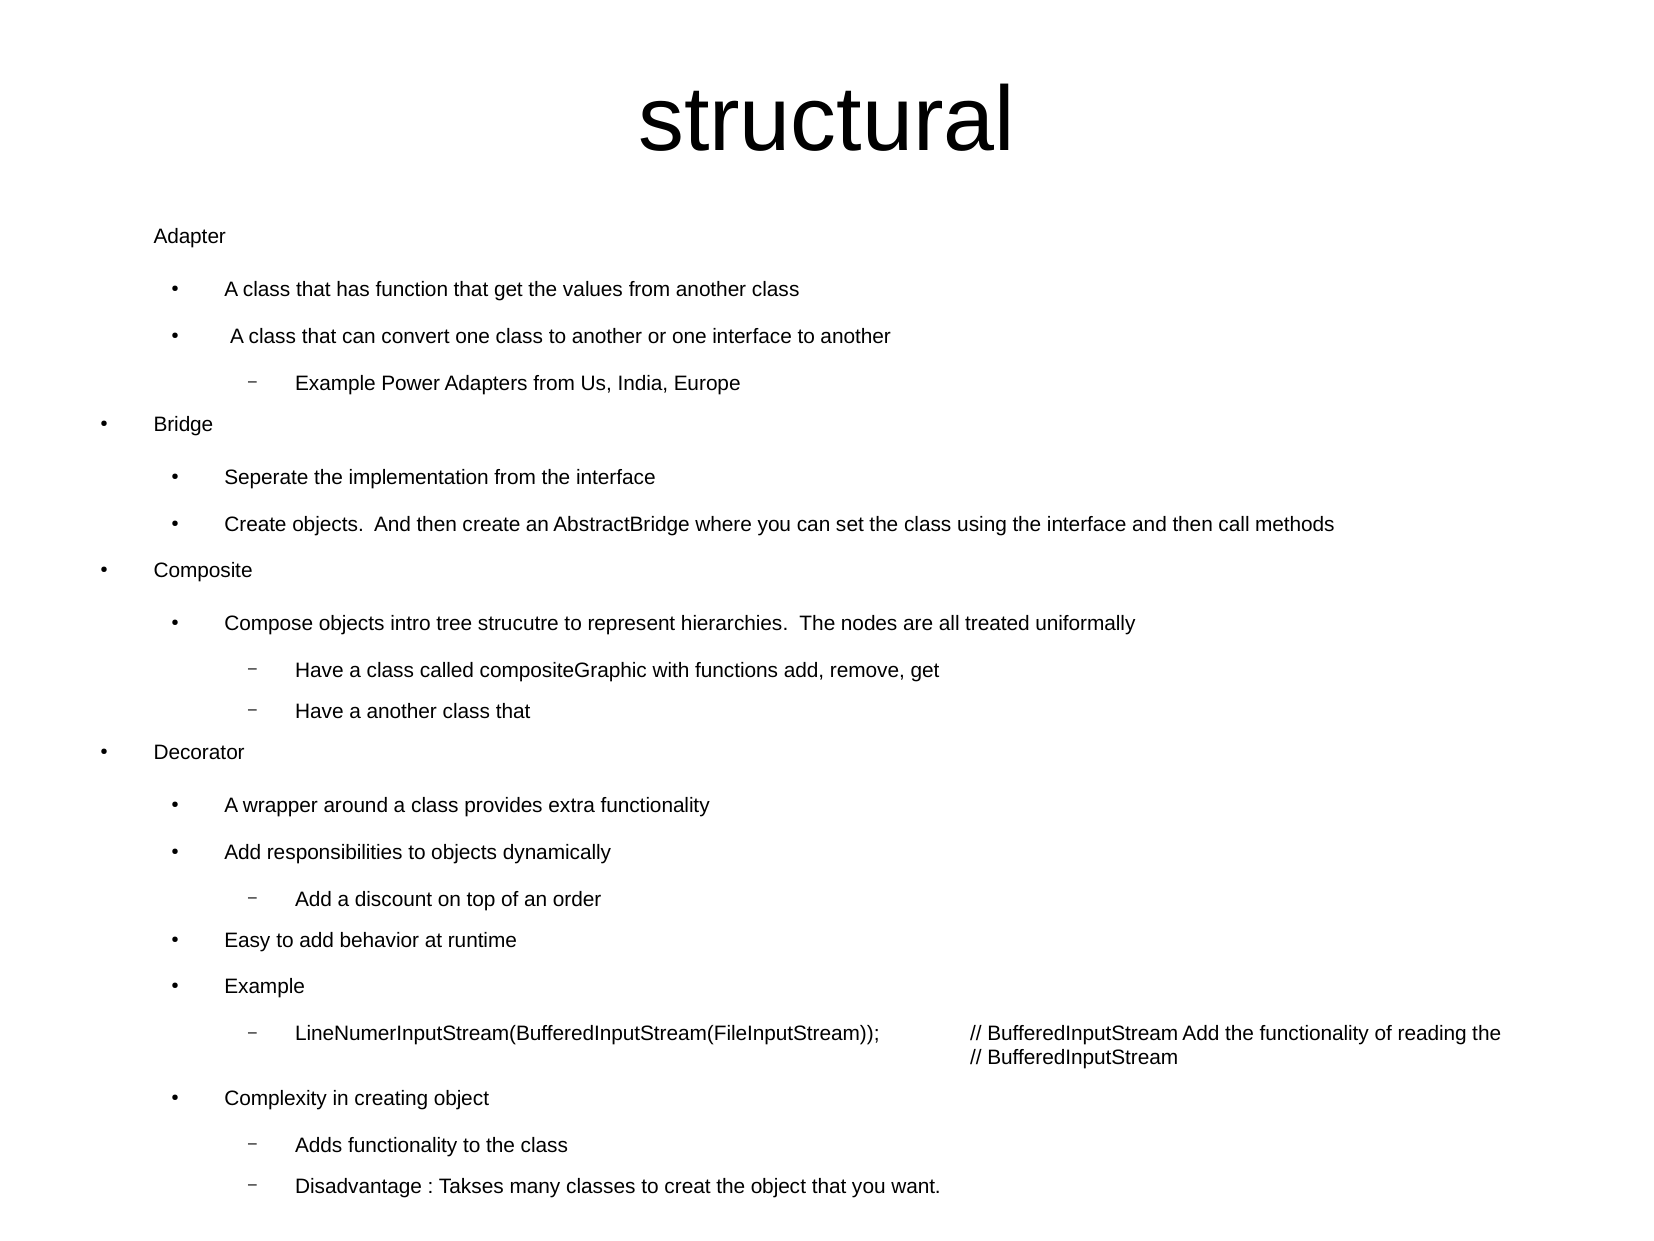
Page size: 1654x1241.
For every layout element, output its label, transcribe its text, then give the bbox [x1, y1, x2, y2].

list Adapter A class that has function that get the values from another class A class that can convert one class to another or one interface to another Example Power Adapters from Us, India, Europe Bridge Seperate the implementation from the interface Create objects. And then create an AbstractBridge where you can set the class using the interface and then call methods Composite Compose objects intro tree strucutre to represent hierarchies. The nodes are all treated uniformally Have a class called compositeGraphic with functions add, remove, get Have a another class that Decorator A wrapper around a class provides extra functionality Add responsibilities to objects dynamically Add a discount on top of an order Easy to add behavior at runtime Example LineNumerInputStream(BufferedInputStream(FileInputStream)); // BufferedInputStream Add the functionality of reading the // BufferedInputStream Complexity in creating object Adds functionality to the class Disadvantage : Takses many classes to creat the object that you want. [82, 225, 1571, 1201]
title structural [82, 49, 1571, 188]
